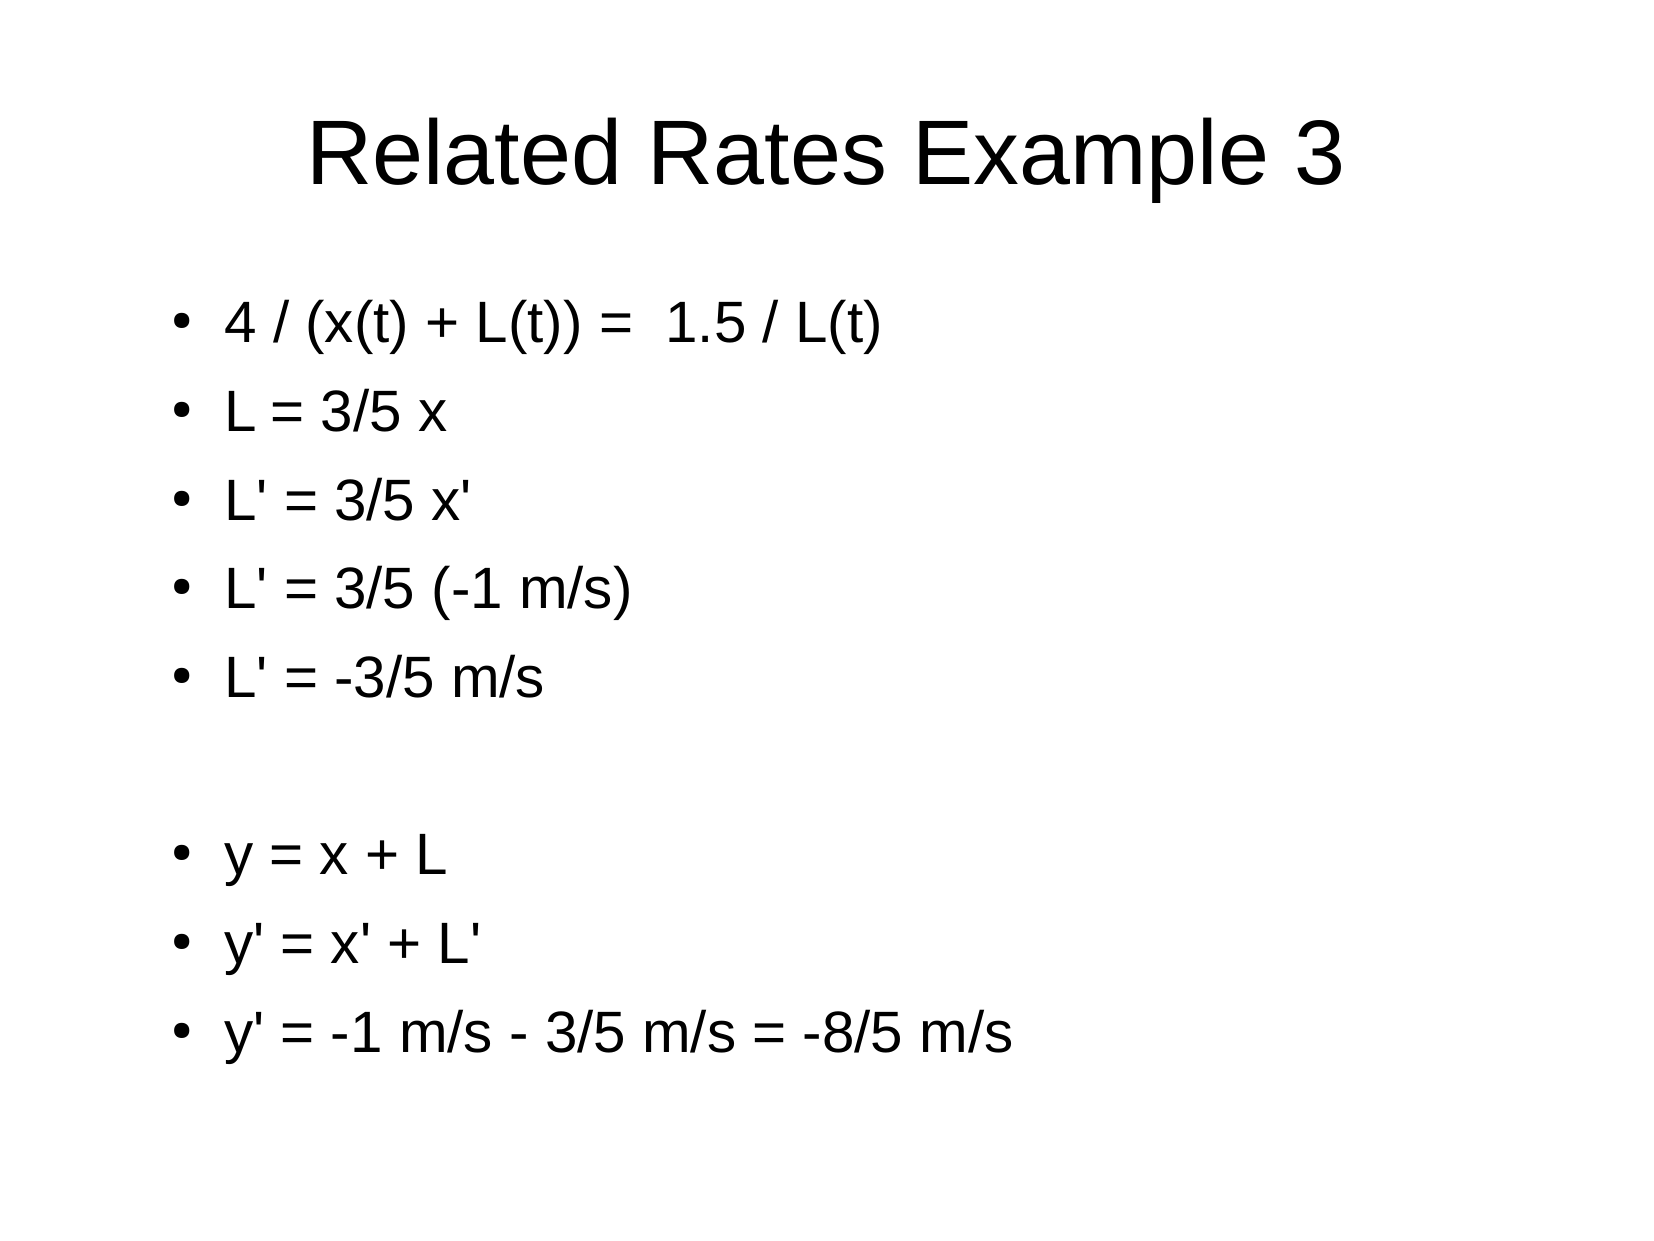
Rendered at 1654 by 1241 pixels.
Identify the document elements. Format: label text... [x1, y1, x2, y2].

list 4 / (x(t) + L(t)) = 1.5 / L(t) L = 3/5 x L' = 3/5 x' L' = 3/5 (-1 m/s) L' = -3/5 m/s y = x + L y' = x' + L' y' = -1 m/s - 3/5 m/s = -8/5 m/s [82, 290, 1571, 1109]
title Related Rates Example 3 [82, 49, 1571, 257]
